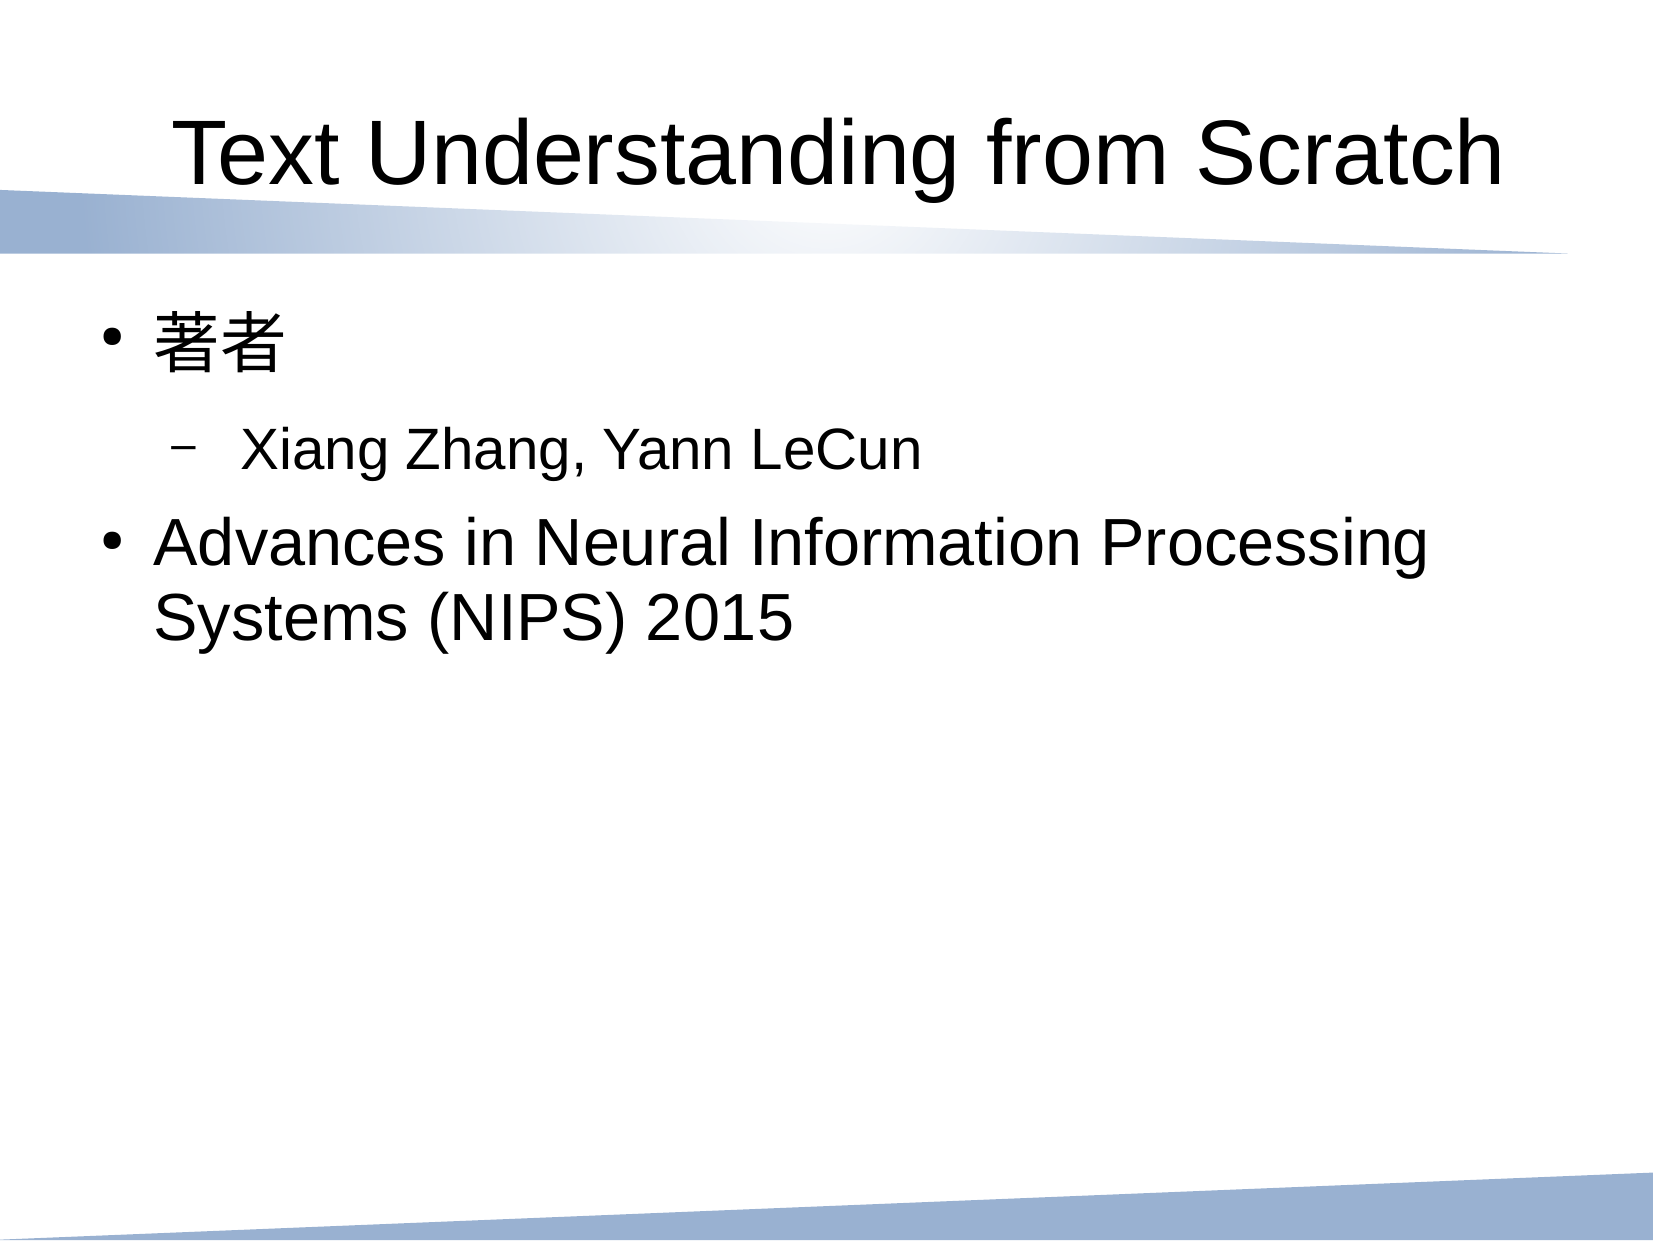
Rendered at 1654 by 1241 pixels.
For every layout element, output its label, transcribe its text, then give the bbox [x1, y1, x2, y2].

title Text Understanding from Scratch [82, 49, 1571, 257]
list 著者 Xiang Zhang, Yann LeCun Advances in Neural Information Processing Systems (NIPS) 2015 [82, 290, 1571, 1010]
